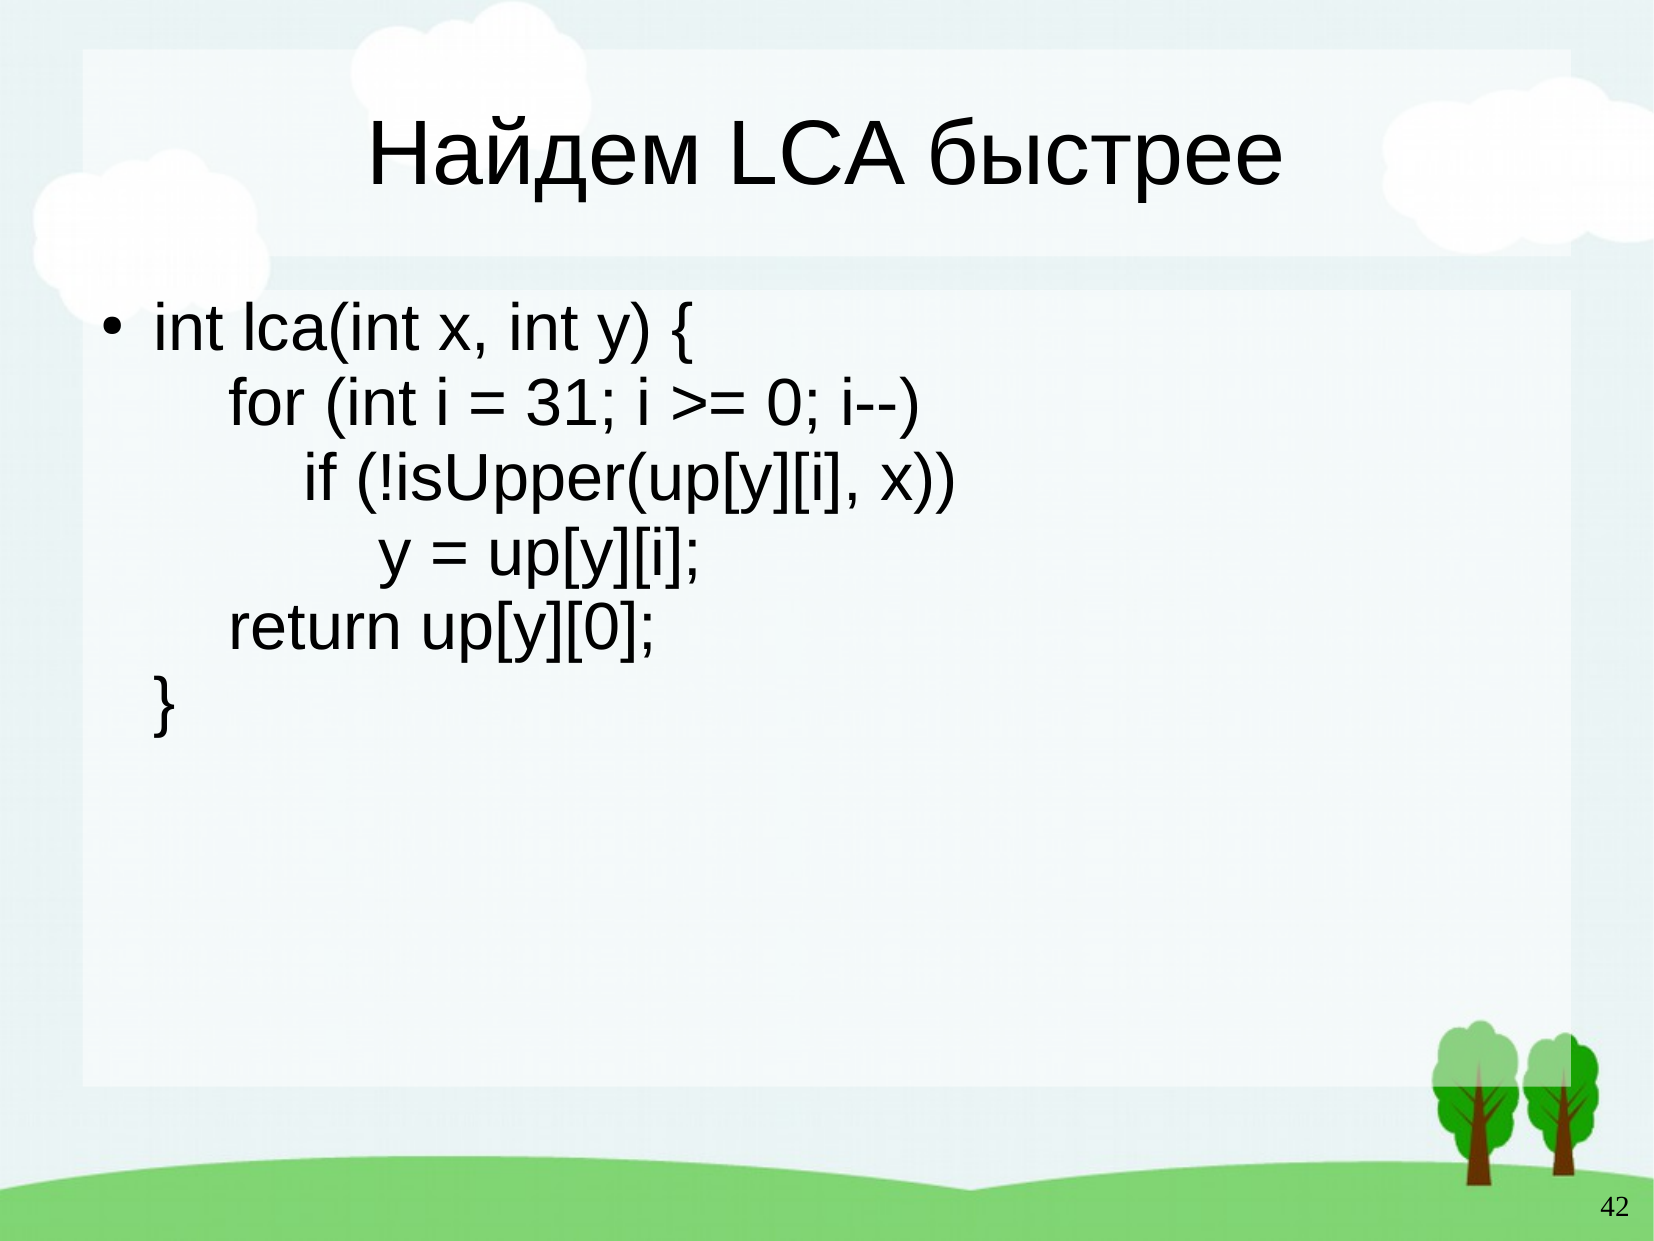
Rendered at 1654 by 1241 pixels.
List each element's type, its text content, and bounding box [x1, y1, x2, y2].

list int lca(int x, int y) { for (int i = 31; i >= 0; i--) if (!isUpper(up[y][i], x)) y = up[y][i]; return up[y][0]; } [82, 290, 1571, 1087]
title Найдем LCA быстрее [82, 49, 1571, 257]
picture [0, 0, 1654, 1241]
